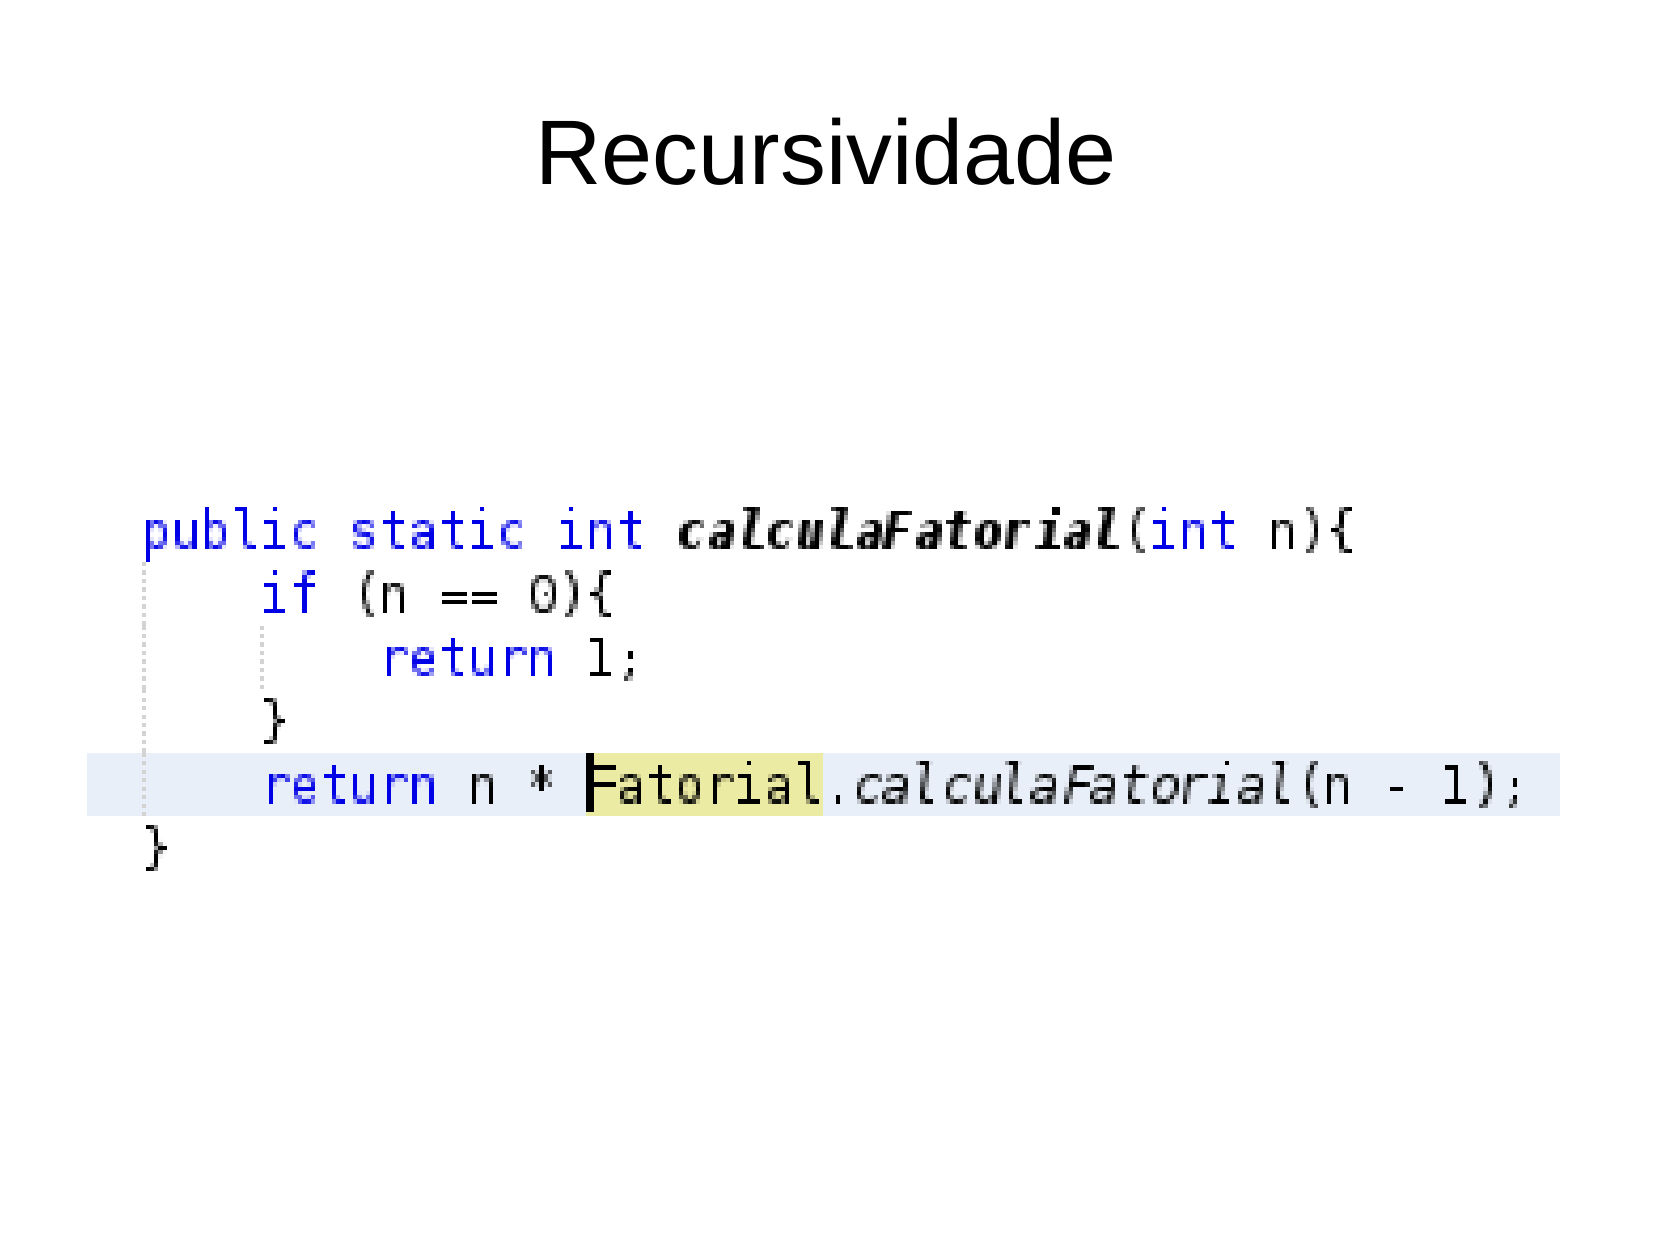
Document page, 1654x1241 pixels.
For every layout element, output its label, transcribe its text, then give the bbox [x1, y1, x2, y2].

picture [87, 448, 1560, 910]
title Recursividade [82, 49, 1571, 257]
